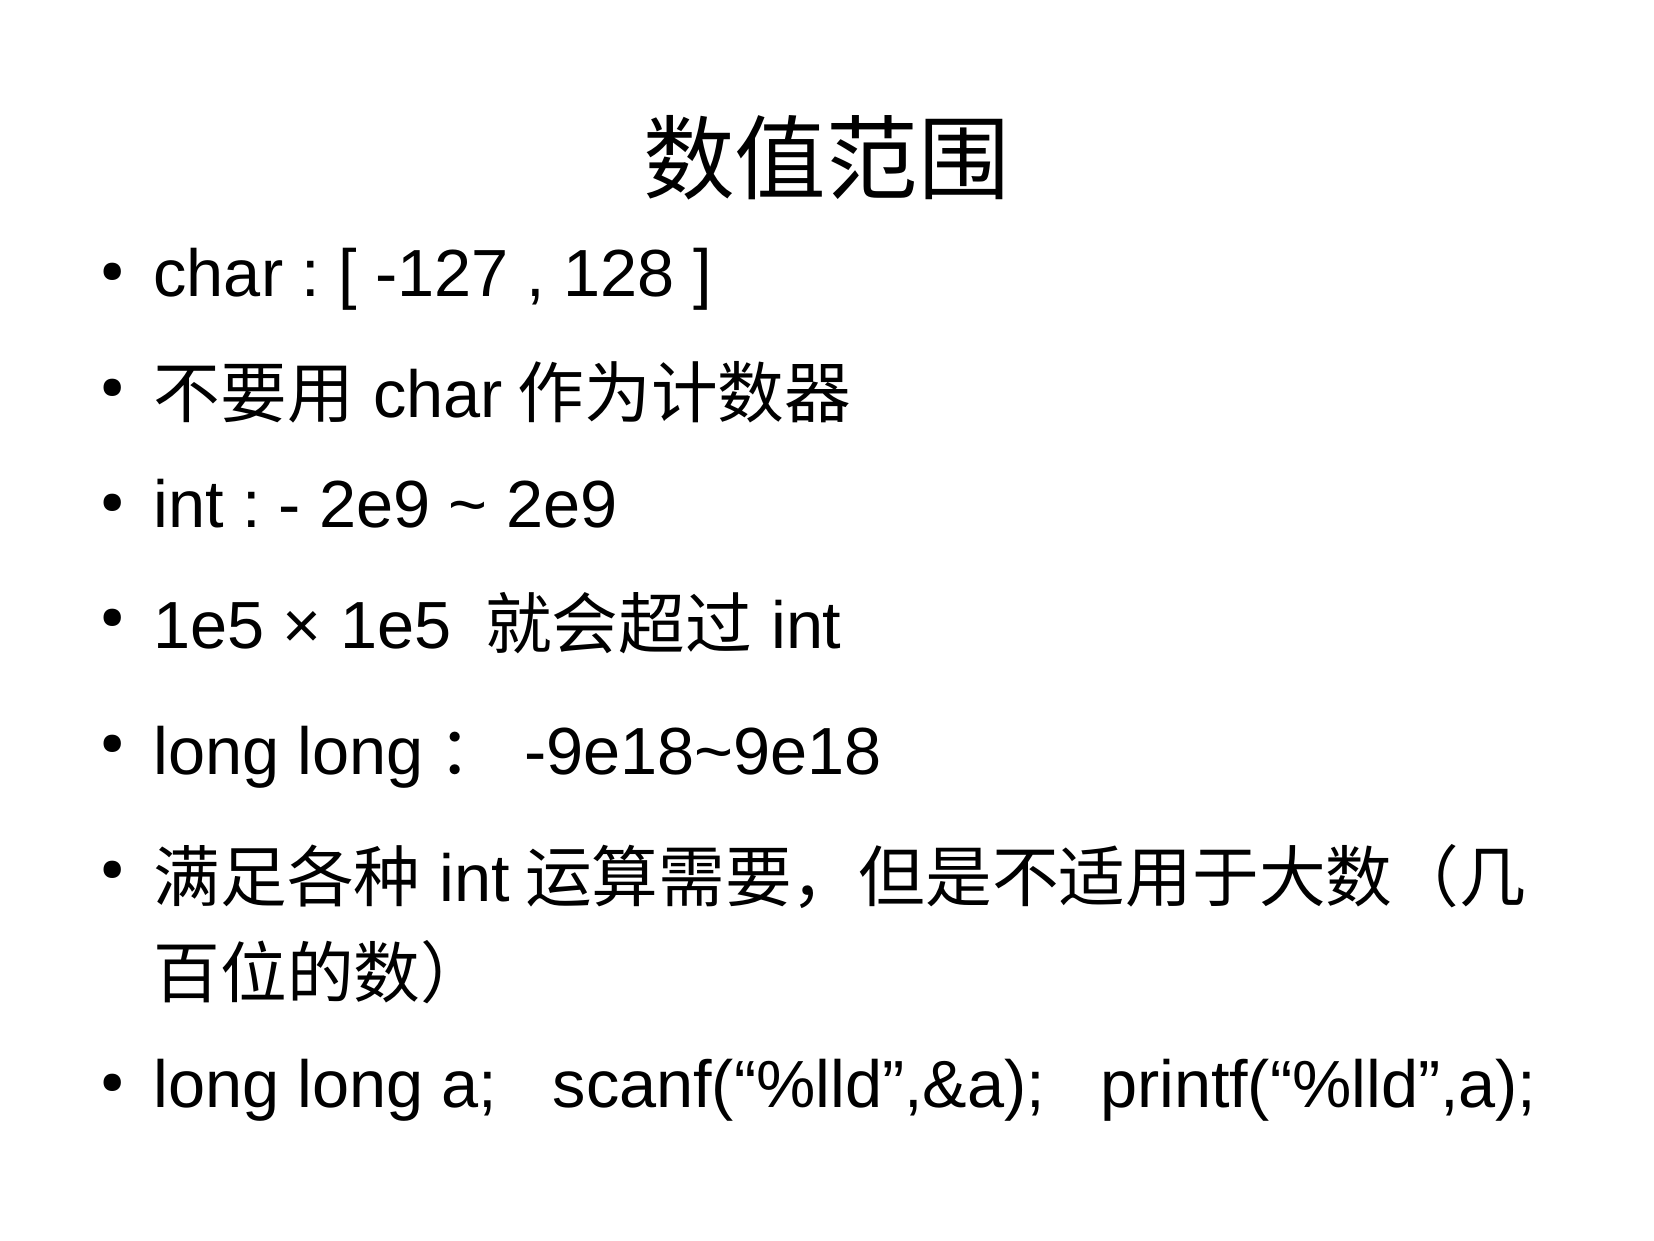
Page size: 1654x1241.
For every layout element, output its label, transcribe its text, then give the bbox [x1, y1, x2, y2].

list char : [ -127 , 128 ] 不要用char作为计数器 int : - 2e9 ~ 2e9 1e5 × 1e5 就会超过int long long：-9e18~9e18 满足各种int运算需要，但是不适用于大数（几百位的数） long long a; scanf(“%lld”,&a); printf(“%lld”,a); [82, 236, 1571, 1158]
title 数值范围 [82, 49, 1571, 236]
